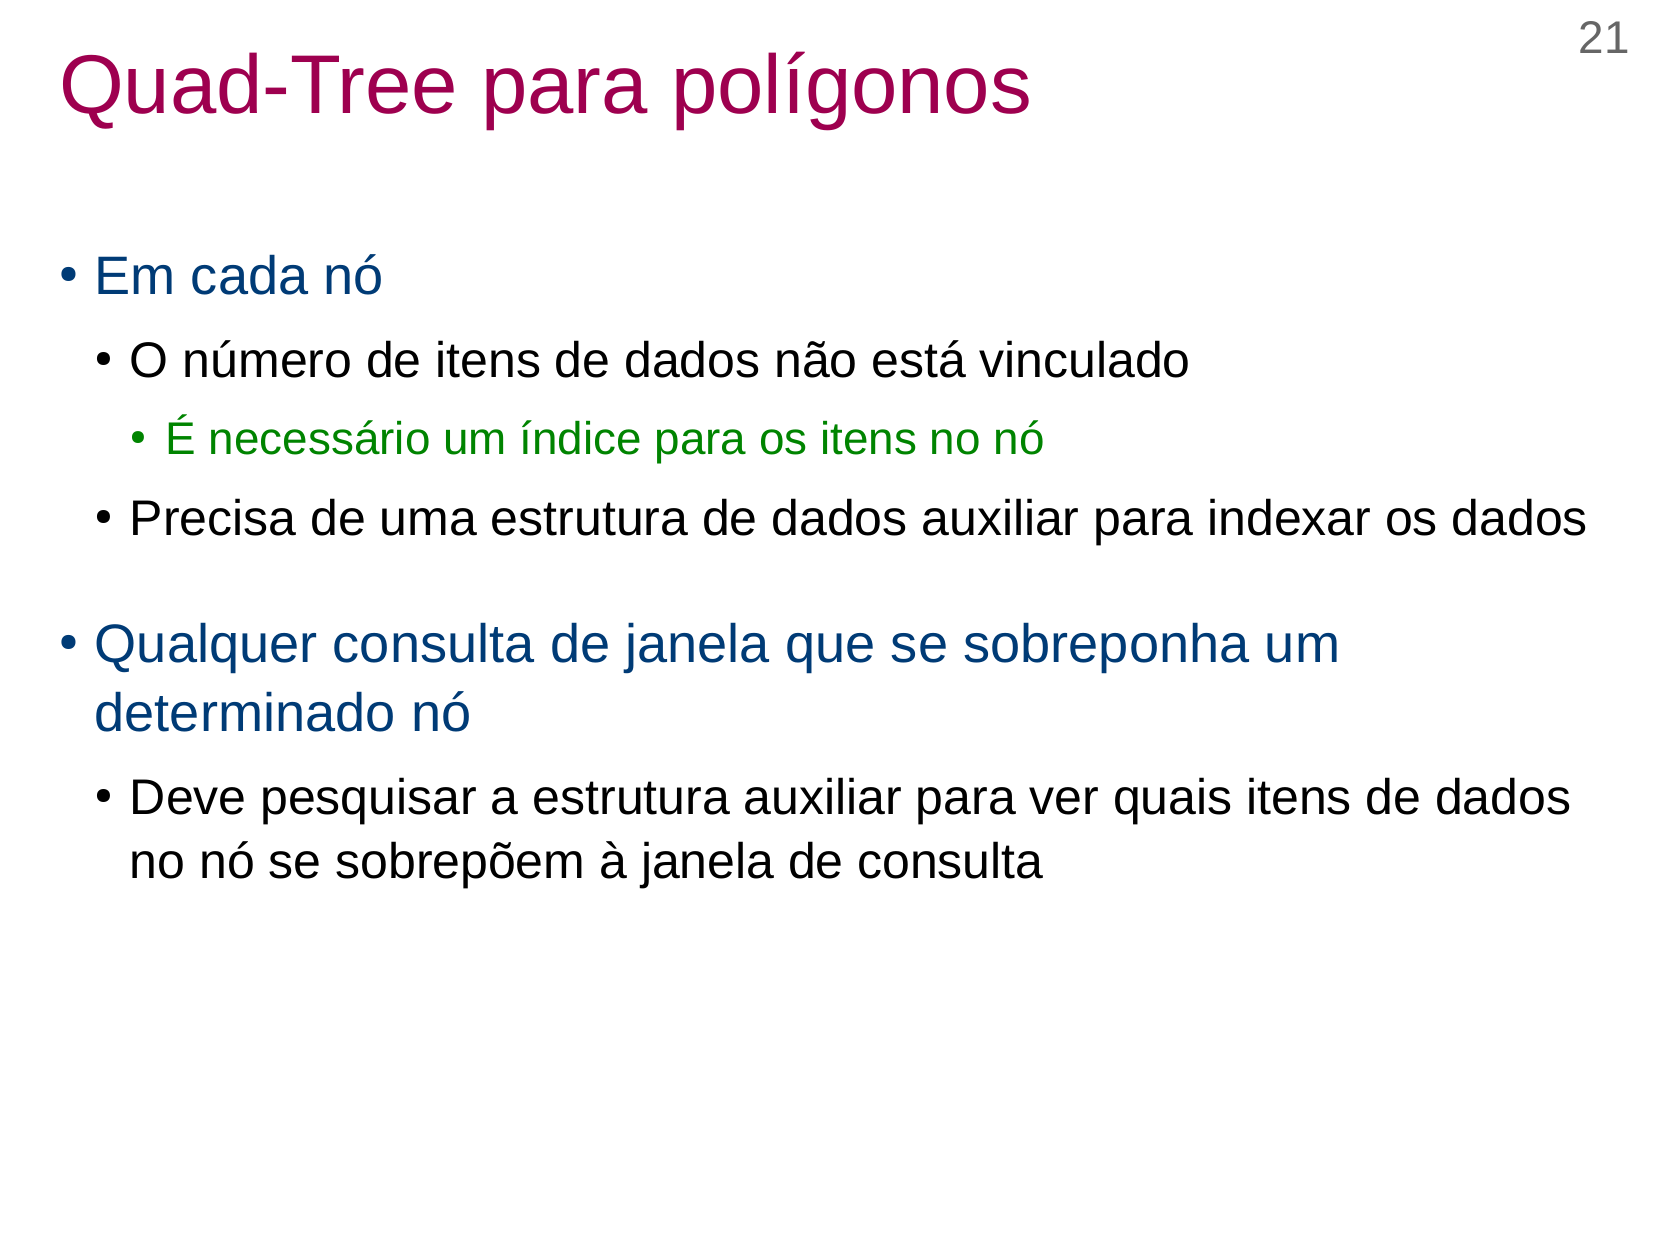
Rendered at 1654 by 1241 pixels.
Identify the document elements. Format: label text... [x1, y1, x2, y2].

list Em cada nó O número de itens de dados não está vinculado É necessário um índice para os itens no nó Precisa de uma estrutura de dados auxiliar para indexar os dados Qualquer consulta de janela que se sobreponha um determinado nó Deve pesquisar a estrutura auxiliar para ver quais itens de dados no nó se sobrepõem à janela de consulta [59, 236, 1595, 1211]
title Quad-Tree para polígonos [59, 29, 1595, 148]
